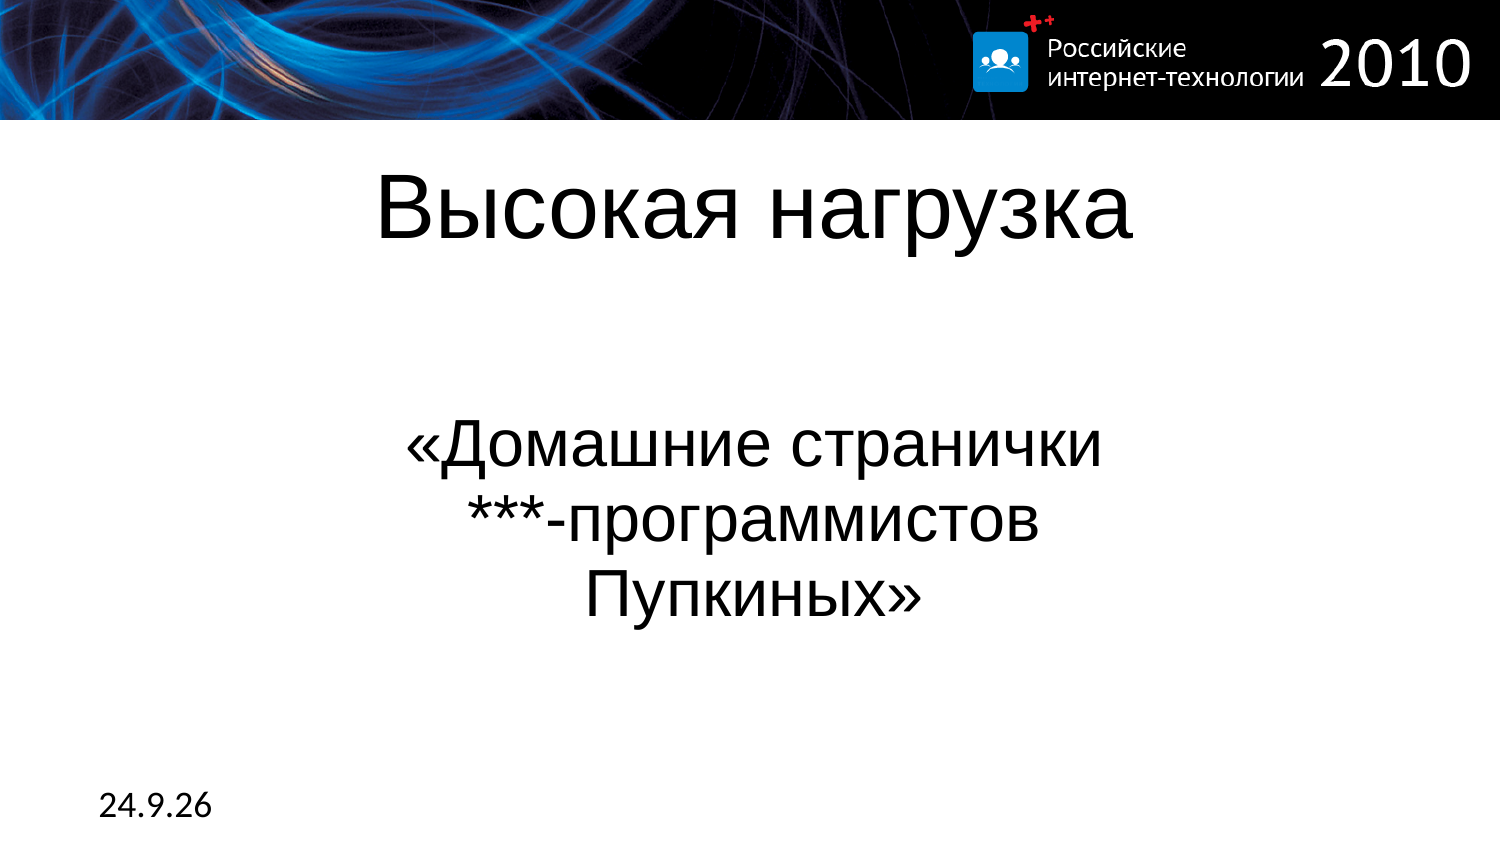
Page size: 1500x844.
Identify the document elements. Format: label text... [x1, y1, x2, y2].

title Высокая нагрузка [79, 155, 1430, 258]
subtitle «Домашние странички ***-программистов Пупкиных» [79, 279, 1430, 758]
picture [0, 0, 1500, 120]
